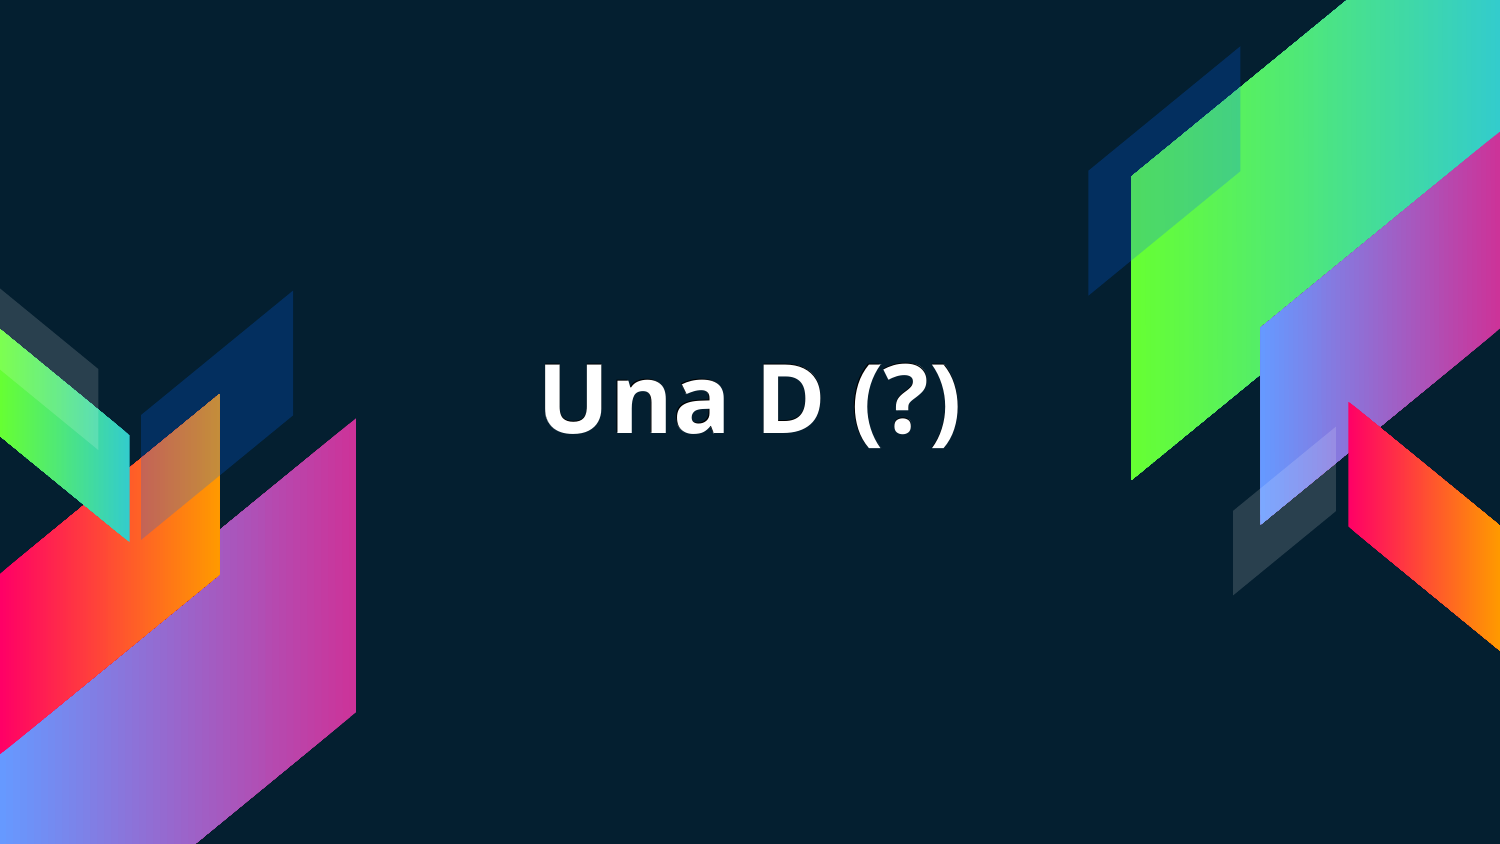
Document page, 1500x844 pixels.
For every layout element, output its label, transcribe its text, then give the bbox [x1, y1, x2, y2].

title Una D (?) [381, 185, 1119, 376]
